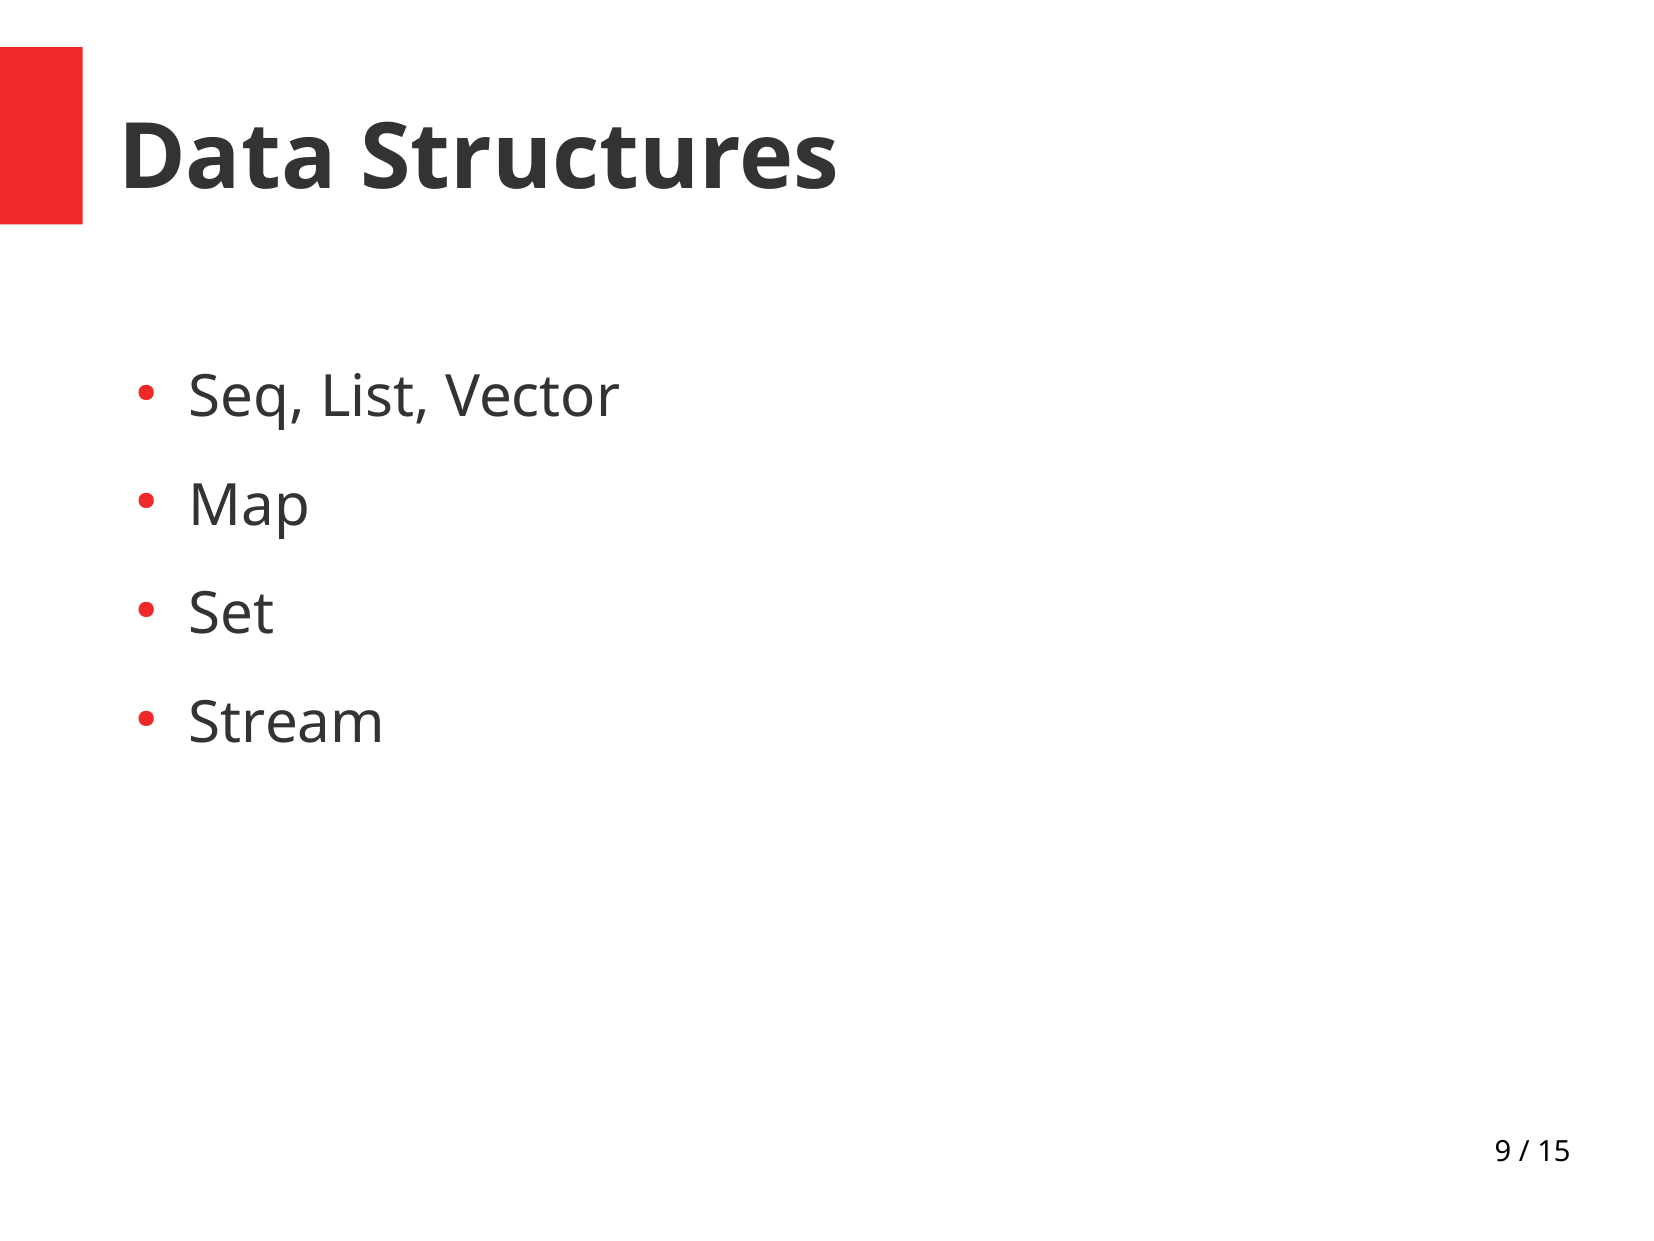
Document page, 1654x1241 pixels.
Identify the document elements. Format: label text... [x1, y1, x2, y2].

list Seq, List, Vector Map Set Stream [118, 354, 1536, 1074]
title Data Structures [118, 49, 1571, 257]
